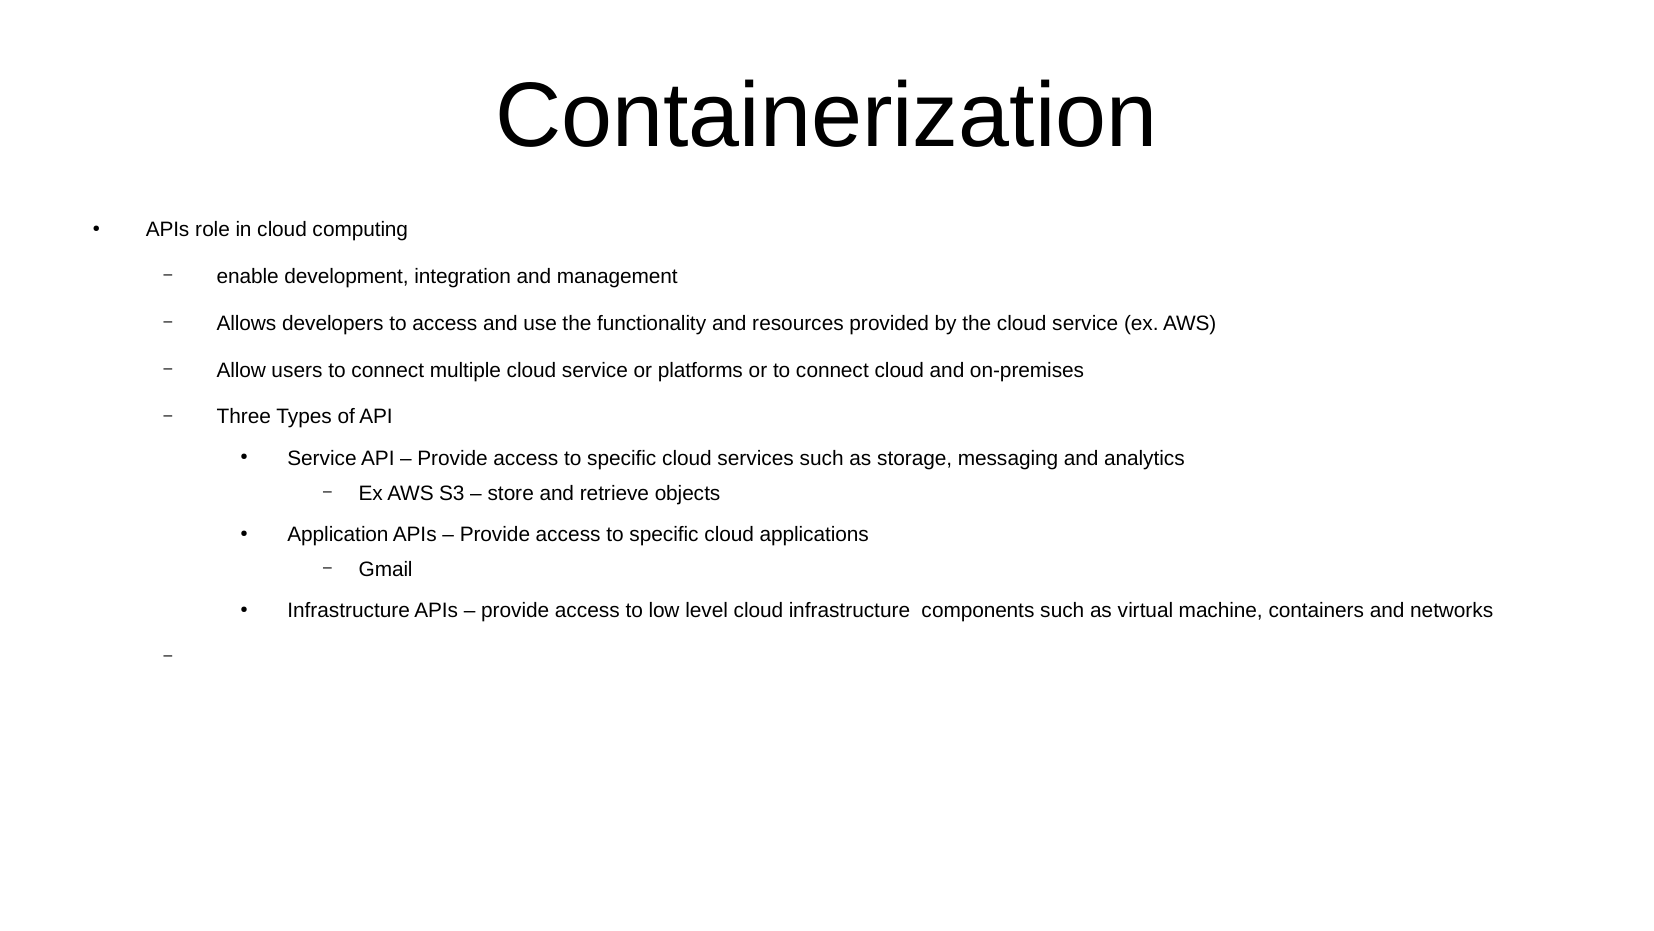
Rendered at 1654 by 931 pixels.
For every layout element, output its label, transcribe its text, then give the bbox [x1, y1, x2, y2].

title Containerization [82, 37, 1571, 193]
list APIs role in cloud computing enable development, integration and management Allows developers to access and use the functionality and resources provided by the cloud service (ex. AWS) Allow users to connect multiple cloud service or platforms or to connect cloud and on-premises Three Types of API Service API – Provide access to specific cloud services such as storage, messaging and analytics Ex AWS S3 – store and retrieve objects Application APIs – Provide access to specific cloud applications Gmail Infrastructure APIs – provide access to low level cloud infrastructure components such as virtual machine, containers and networks [75, 217, 1571, 901]
